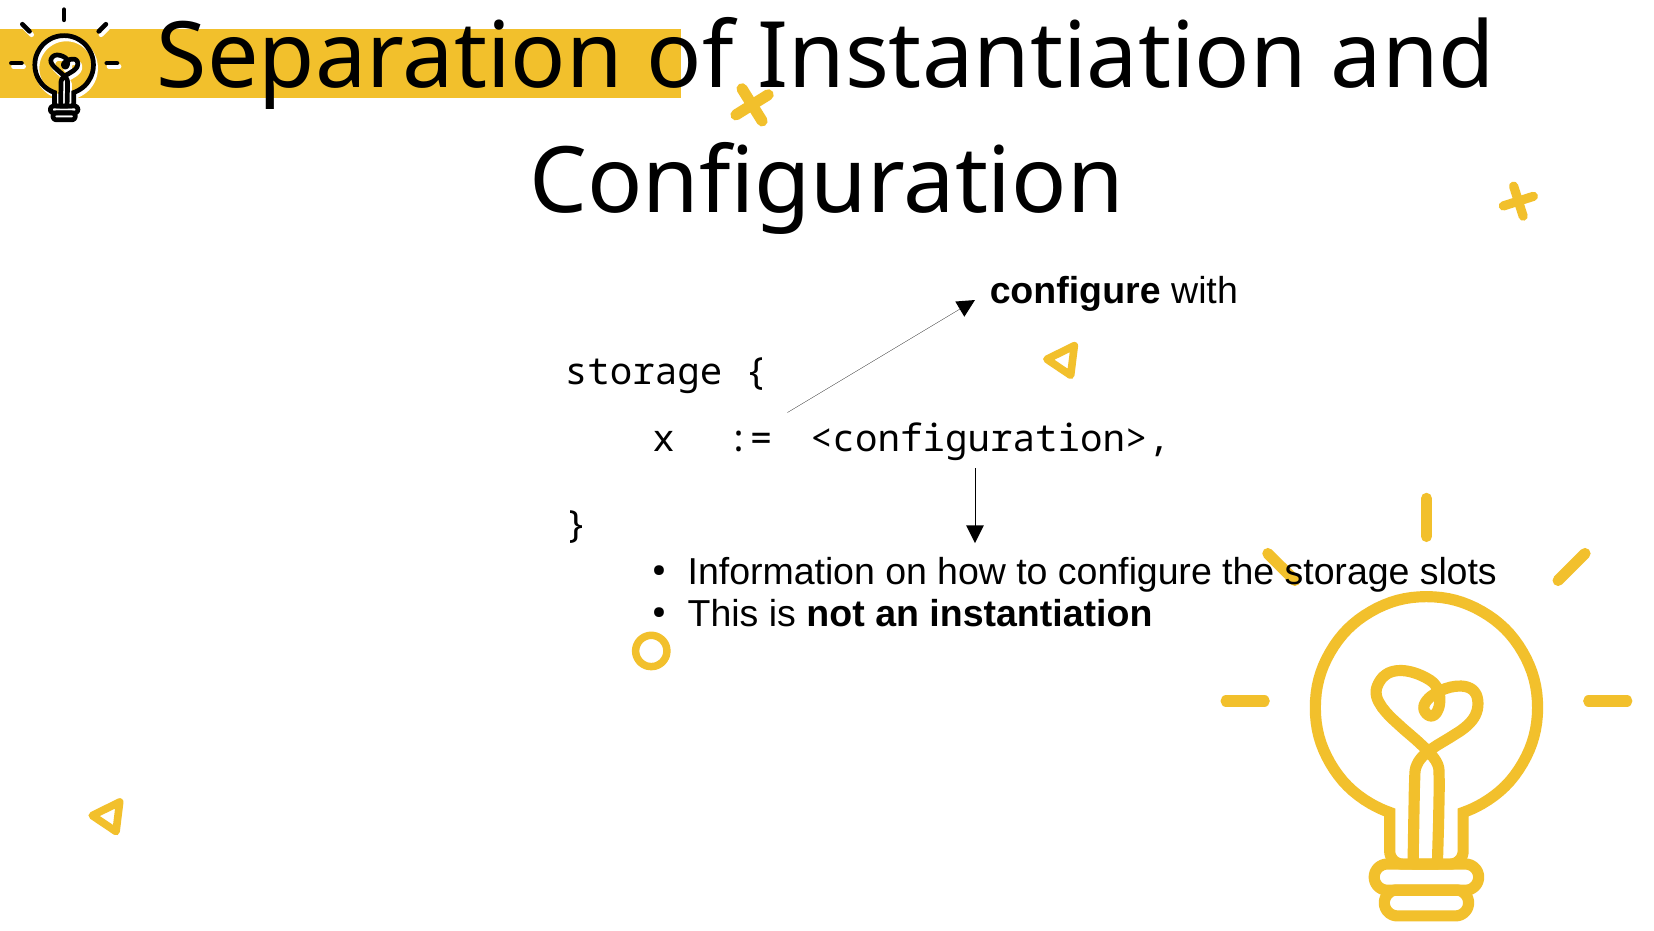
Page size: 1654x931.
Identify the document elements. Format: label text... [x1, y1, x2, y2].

text_box storage { } [550, 337, 783, 503]
text_box Information on how to configure the storage slots This is not an instantiation [637, 543, 1513, 642]
text_box configure with [975, 262, 1253, 320]
title Separation of Instantiation and Configuration [82, 7, 1571, 222]
text_box := [712, 404, 788, 457]
text_box x [637, 404, 690, 457]
text_box <configuration>, [795, 404, 1201, 494]
